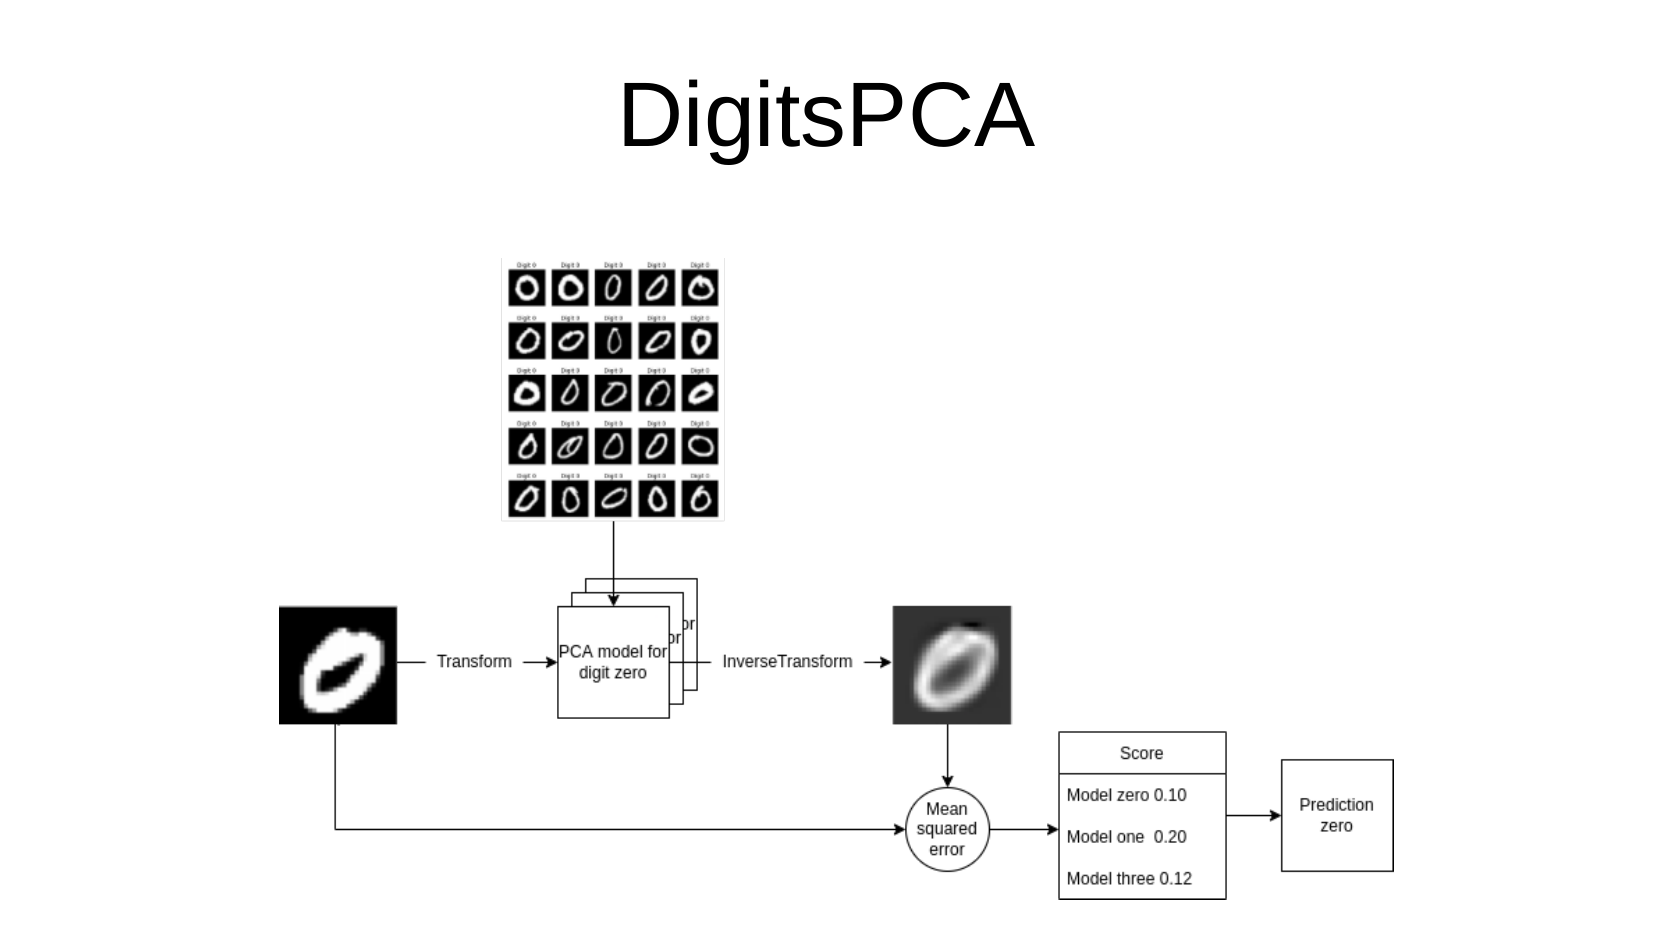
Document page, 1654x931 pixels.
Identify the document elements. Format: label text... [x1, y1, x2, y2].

picture [279, 258, 1394, 901]
title DigitsPCA [82, 37, 1571, 193]
